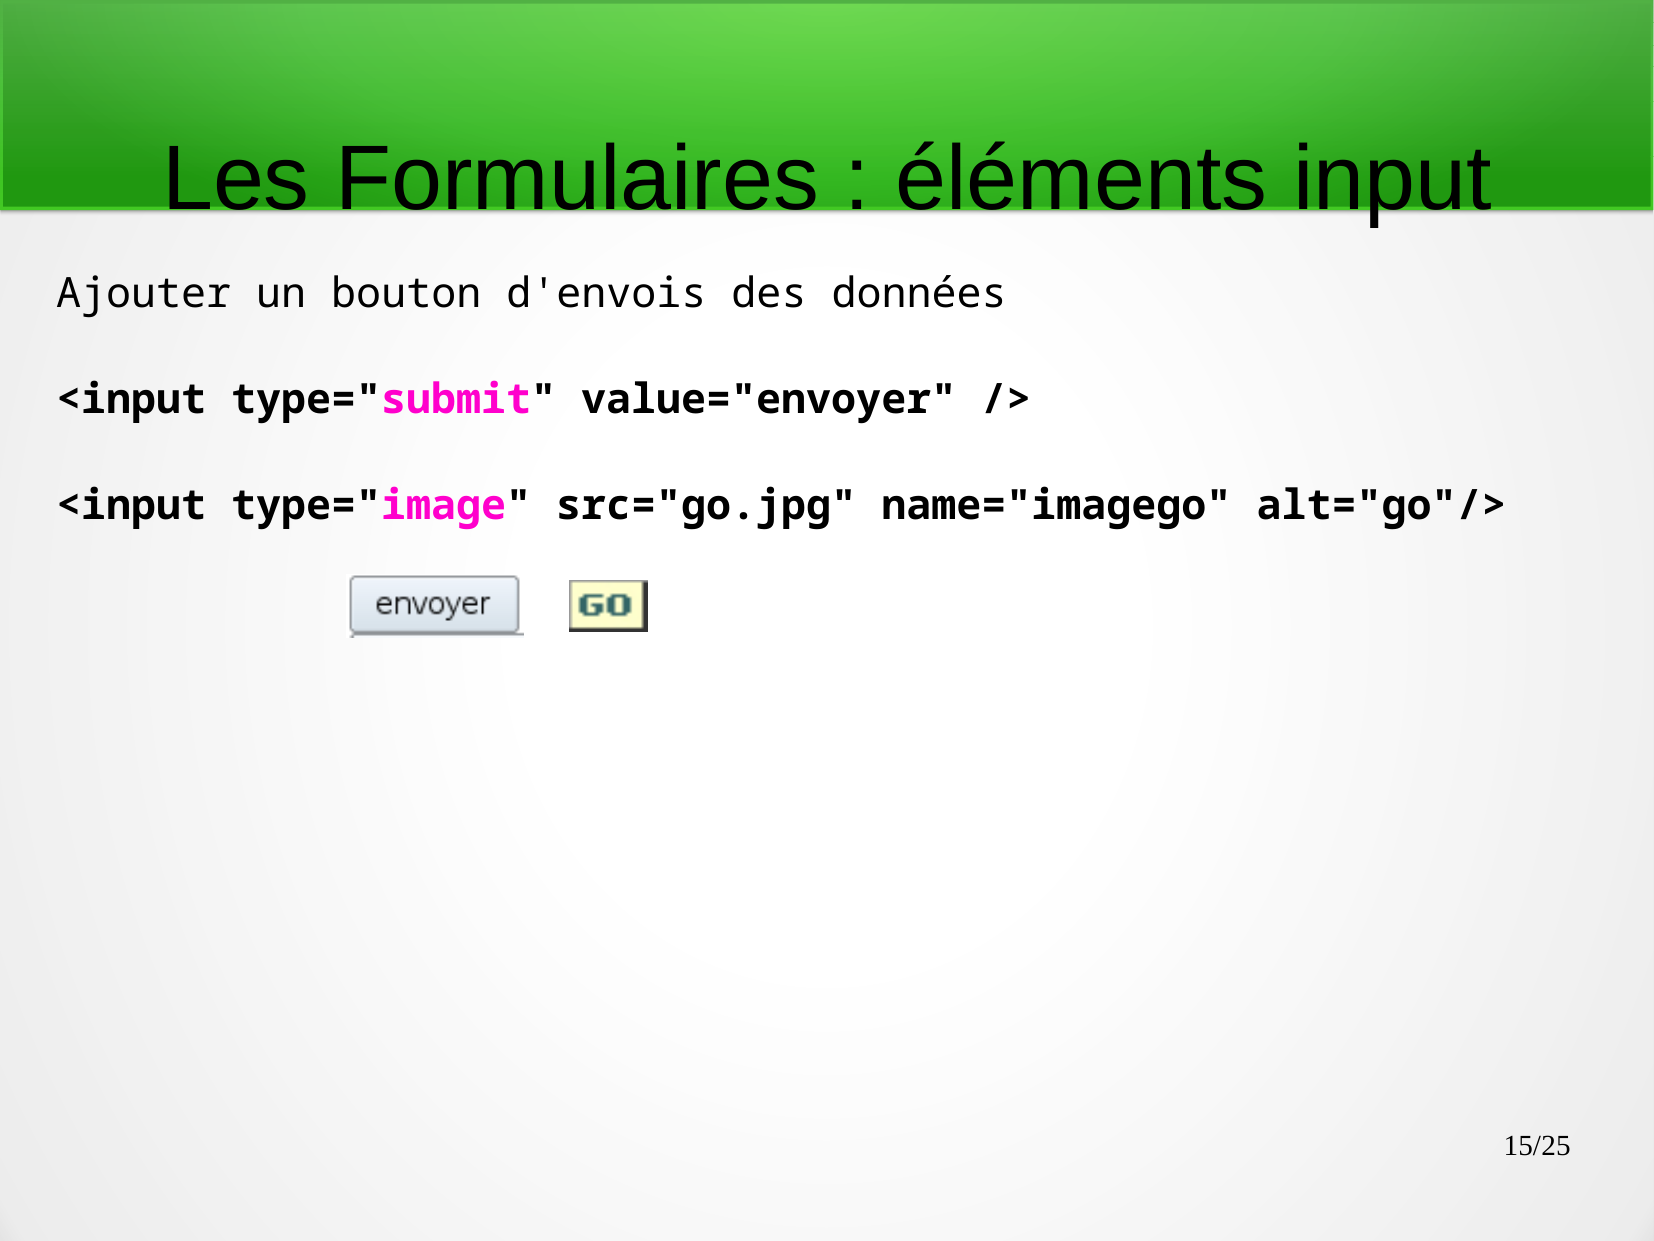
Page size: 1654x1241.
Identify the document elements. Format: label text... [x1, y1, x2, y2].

text_box Ajouter un bouton d'envois des données <input type="submit" value="envoyer" /> <input type="image" src="go.jpg" name="imagego" alt="go"/> [55, 265, 1624, 1188]
title Les Formulaires : éléments input [121, 77, 1534, 265]
picture [346, 574, 524, 638]
picture [569, 580, 648, 632]
